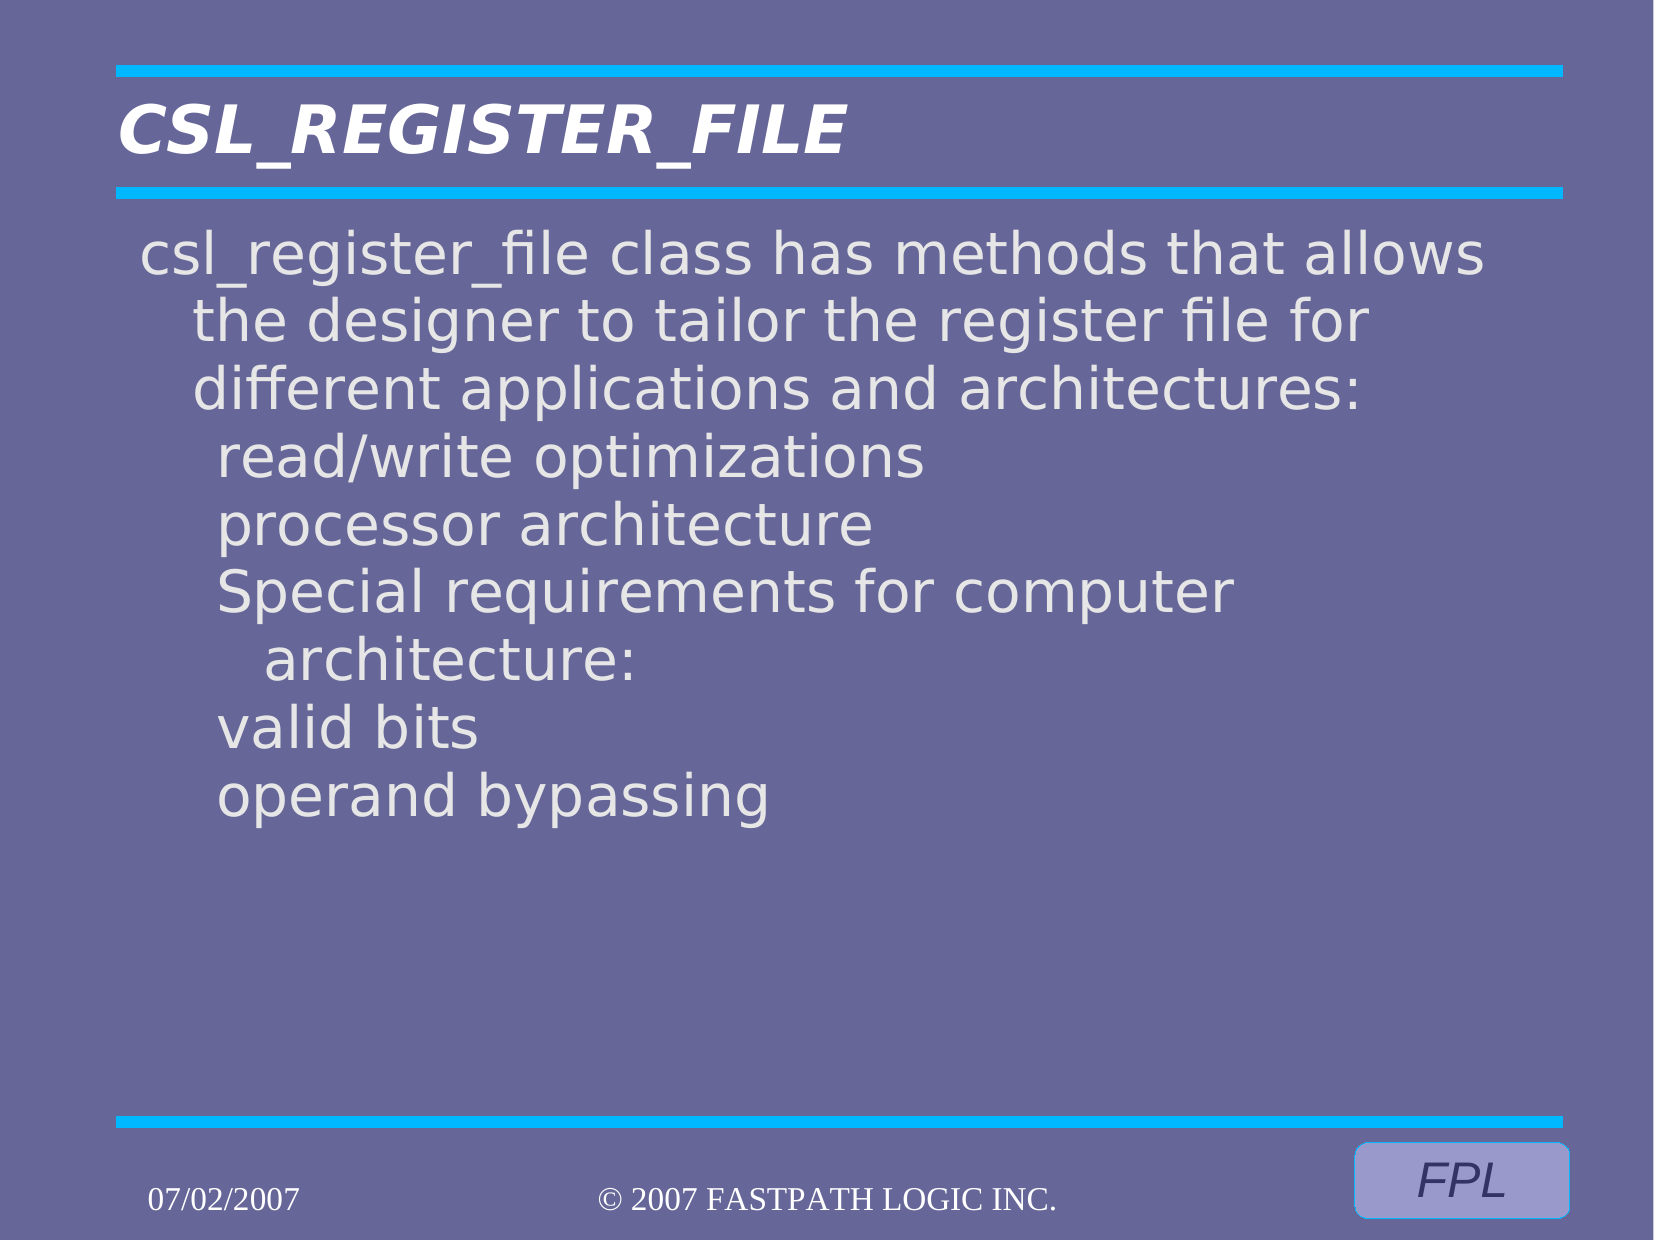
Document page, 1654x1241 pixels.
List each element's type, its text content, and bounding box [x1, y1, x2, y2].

list csl_register_file class has methods that allows the designer to tailor the register file for different applications and architectures: read/write optimizations processor architecture Special requirements for computer architecture: valid bits operand bypassing [121, 220, 1561, 1133]
title CSL_REGISTER_FILE [118, 41, 1531, 219]
